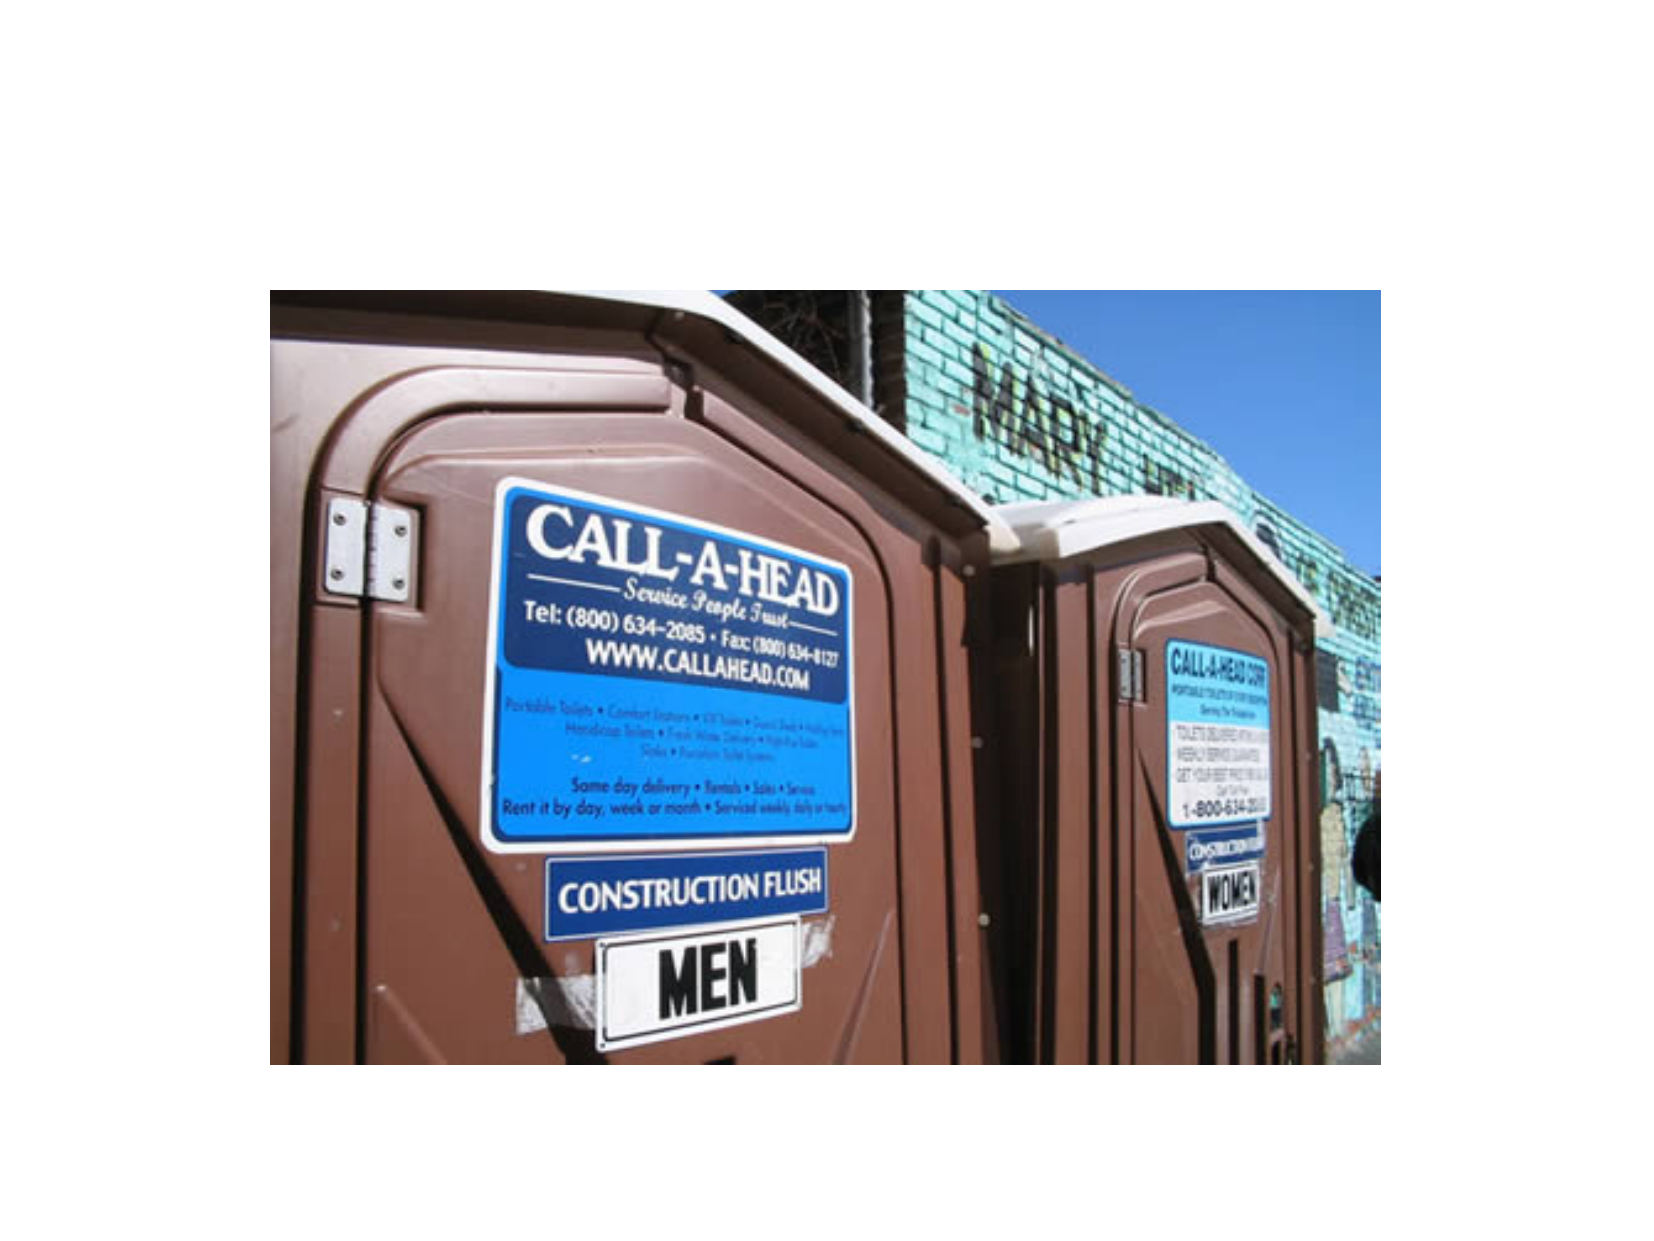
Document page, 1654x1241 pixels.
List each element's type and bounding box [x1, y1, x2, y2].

picture [270, 290, 1381, 1066]
